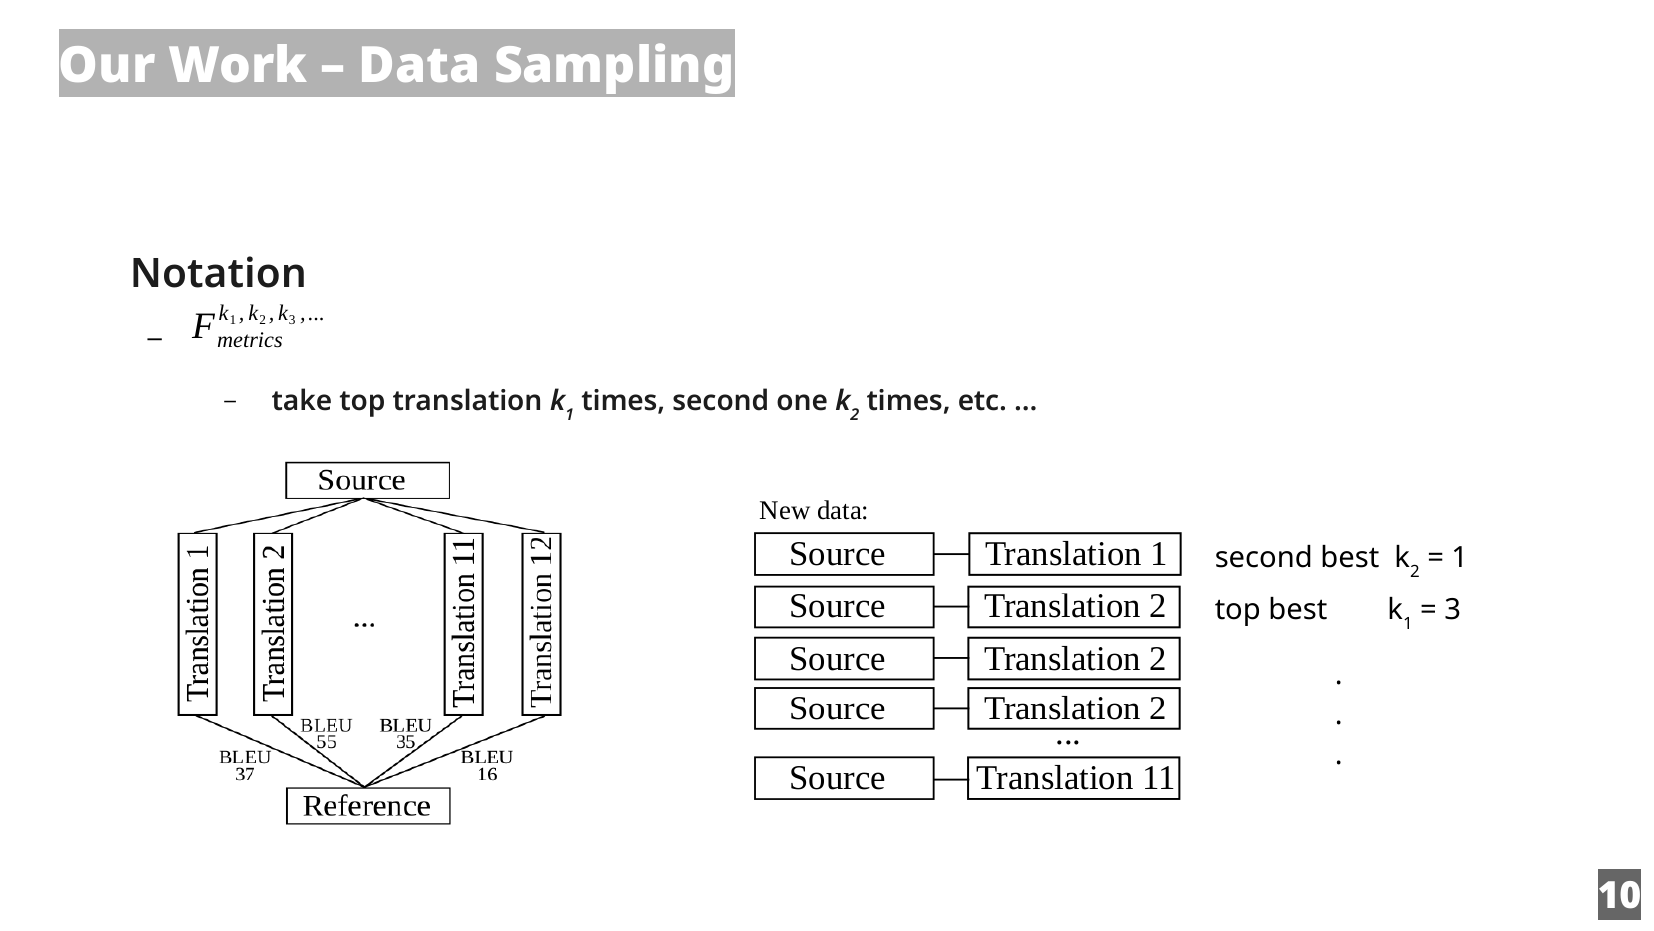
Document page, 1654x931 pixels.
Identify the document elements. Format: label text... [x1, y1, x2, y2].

text_box . . . [1320, 646, 1359, 764]
title Our Work – Data Sampling [59, 0, 1595, 98]
list Notation take top translation k1 times, second one k2 times, etc. … [59, 243, 1565, 820]
text_box top best k1 = 3 [1200, 580, 1514, 637]
text_box second best k2 = 1 [1200, 529, 1515, 586]
picture [719, 480, 1219, 820]
chart [184, 299, 331, 353]
picture [101, 437, 633, 838]
